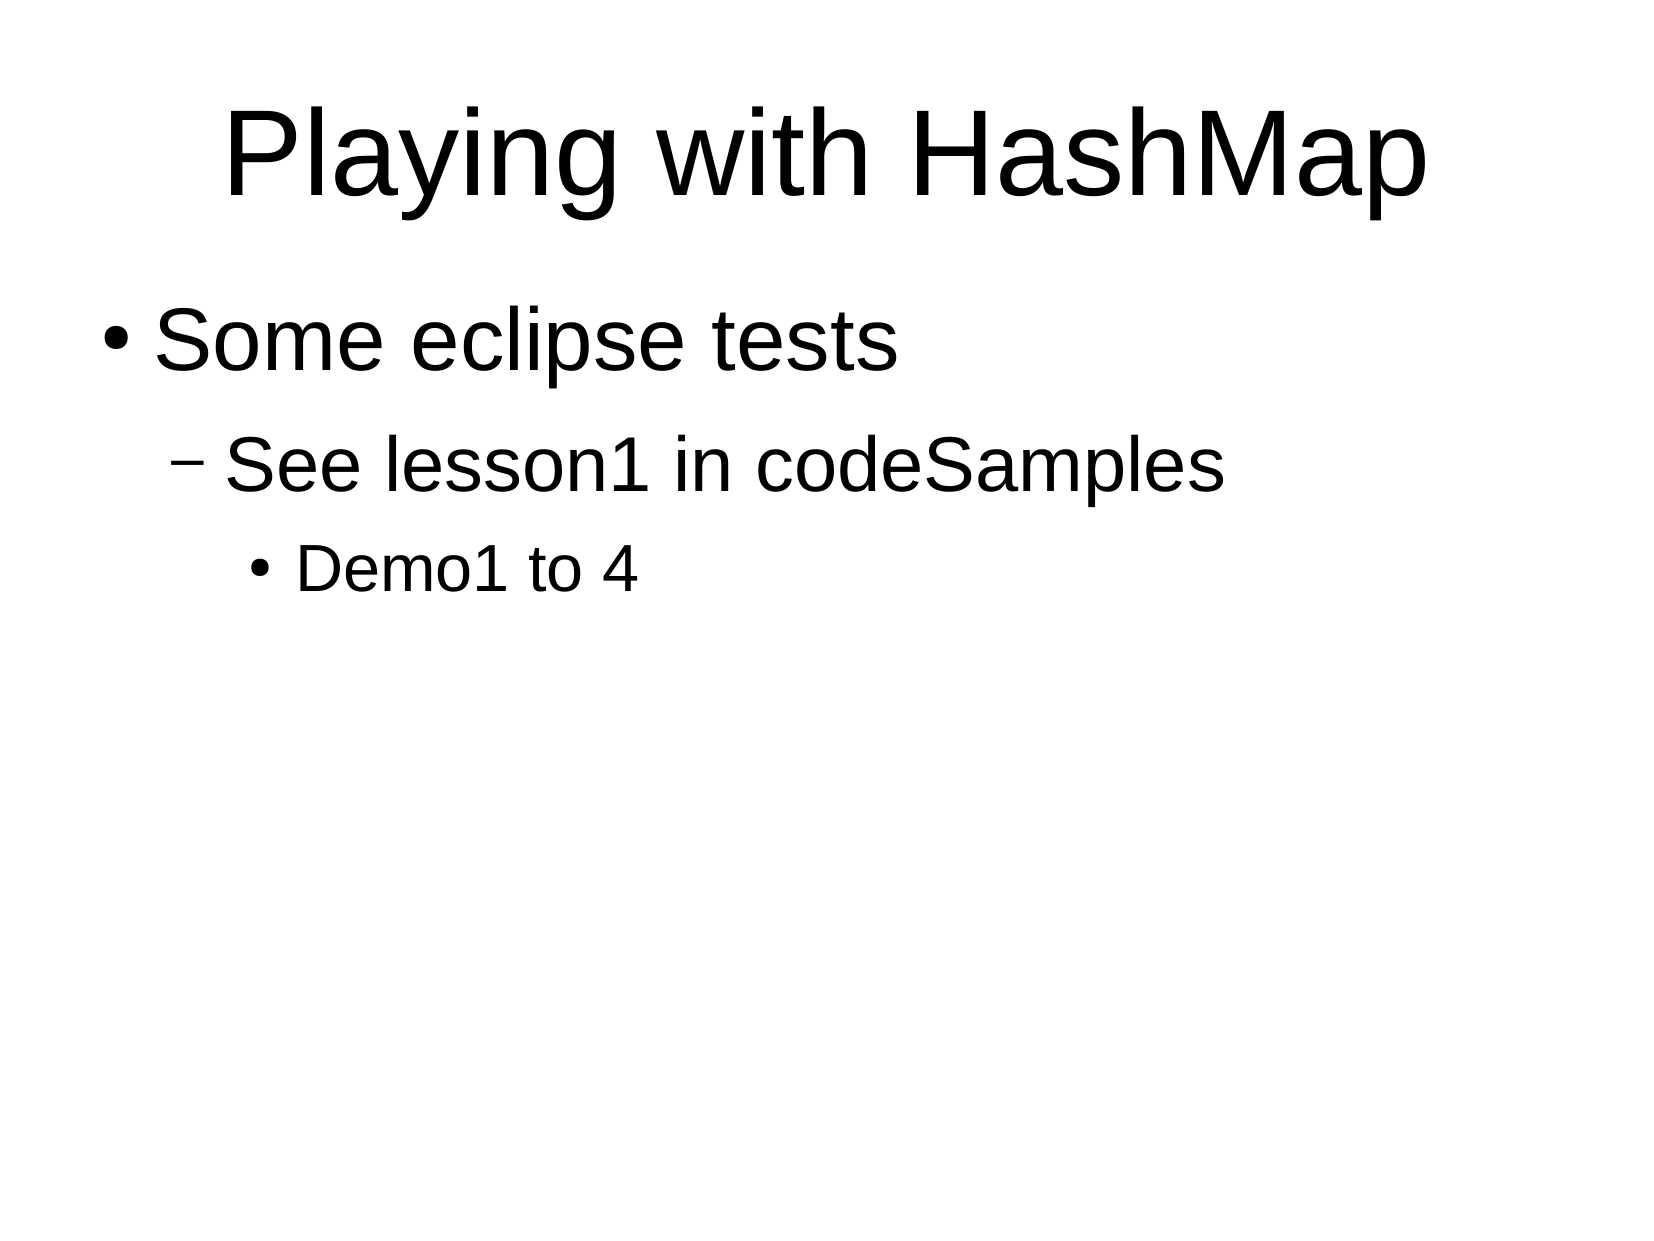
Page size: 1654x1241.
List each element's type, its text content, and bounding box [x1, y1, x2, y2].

list Some eclipse tests See lesson1 in codeSamples Demo1 to 4 [82, 290, 1571, 1010]
title Playing with HashMap [82, 49, 1571, 257]
